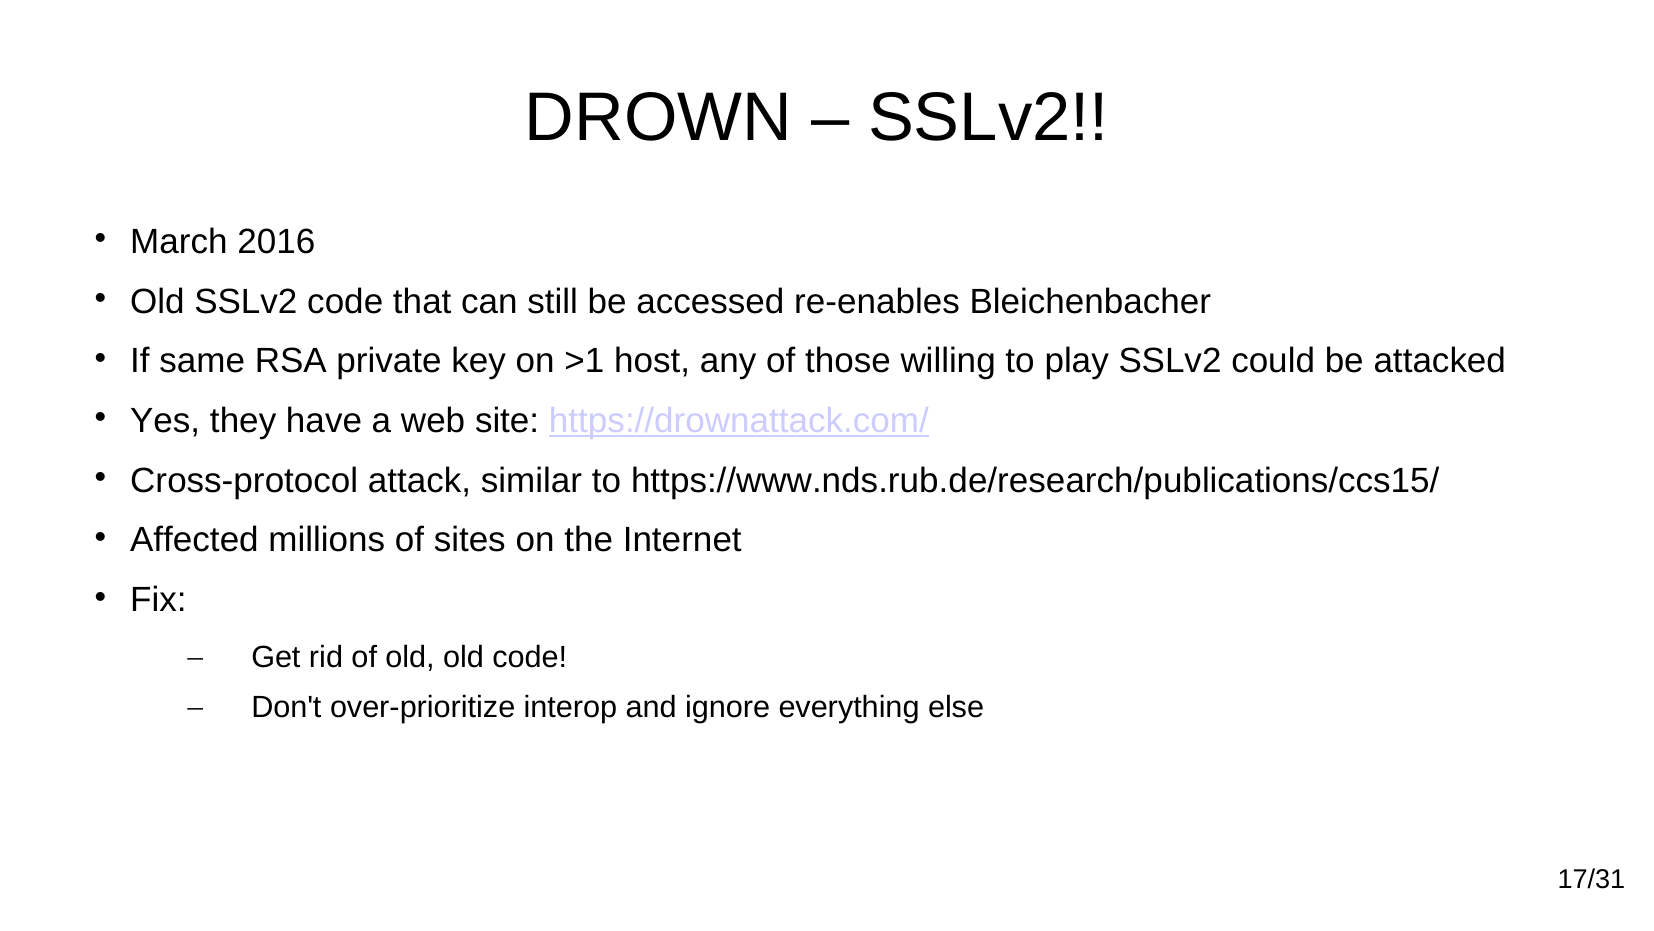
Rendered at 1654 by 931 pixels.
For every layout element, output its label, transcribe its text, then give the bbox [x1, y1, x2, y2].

title DROWN – SSLv2!! [82, 37, 1571, 193]
list March 2016 Old SSLv2 code that can still be accessed re-enables Bleichenbacher If same RSA private key on >1 host, any of those willing to play SSLv2 could be attacked Yes, they have a web site: https://drownattack.com/ Cross-protocol attack, similar to https://www.nds.rub.de/research/publications/ccs15/ Affected millions of sites on the Internet Fix: Get rid of old, old code! Don't over-prioritize interop and ignore everything else [82, 217, 1538, 758]
